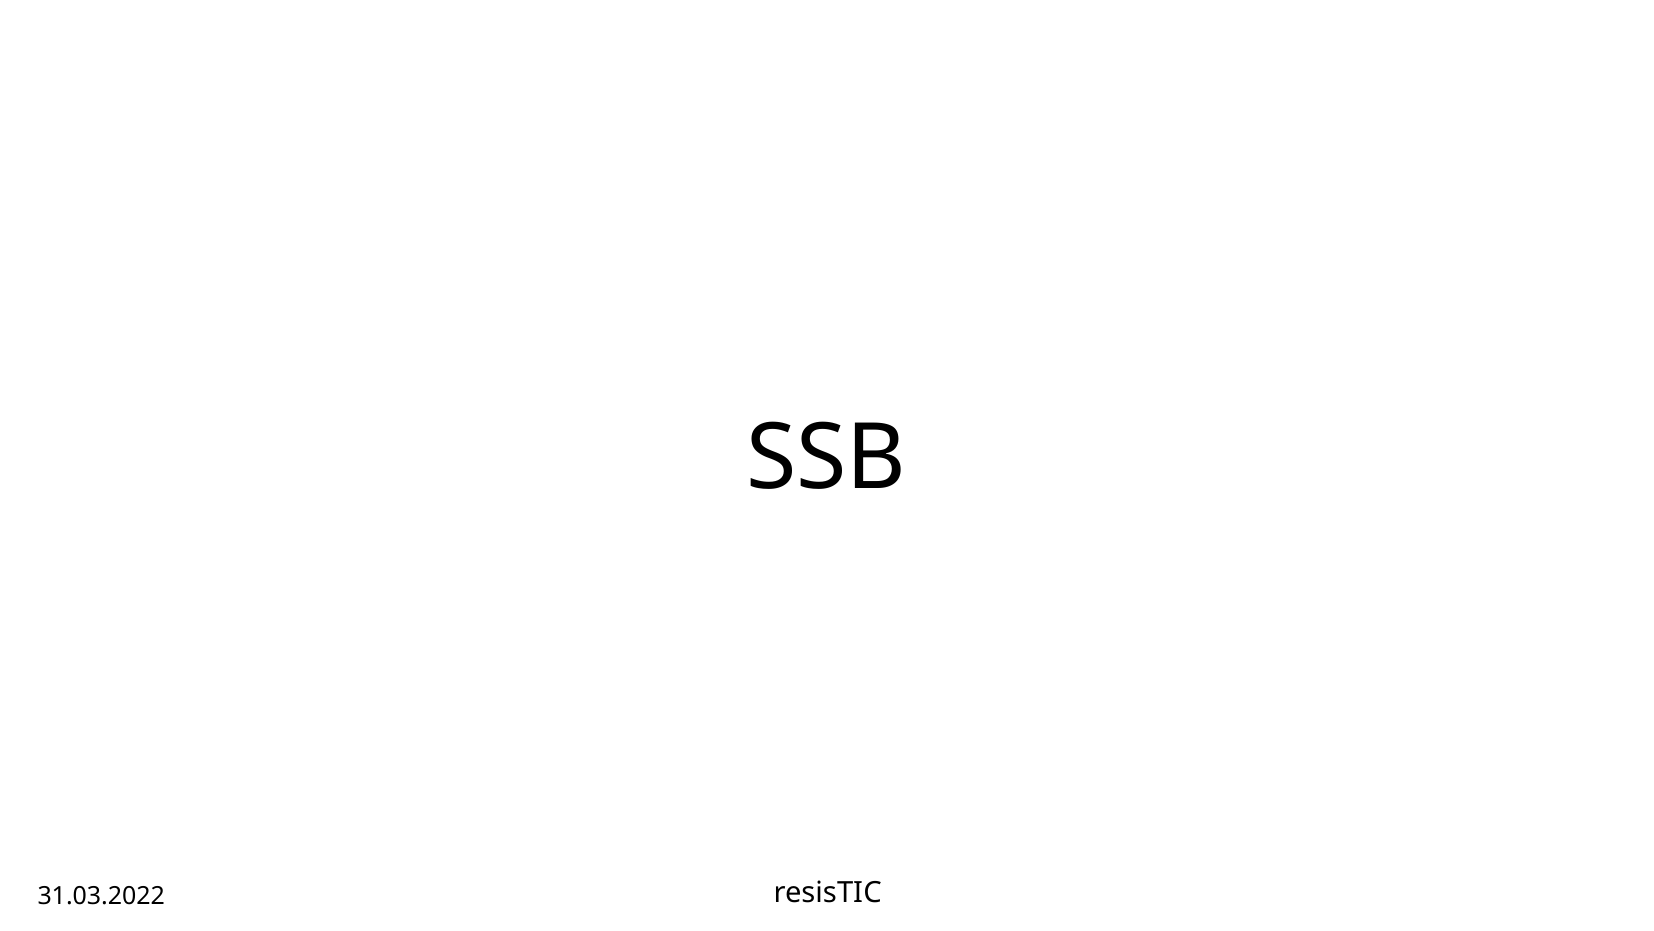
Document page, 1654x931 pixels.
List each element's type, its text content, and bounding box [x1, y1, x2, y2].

title SSB [82, 375, 1571, 531]
